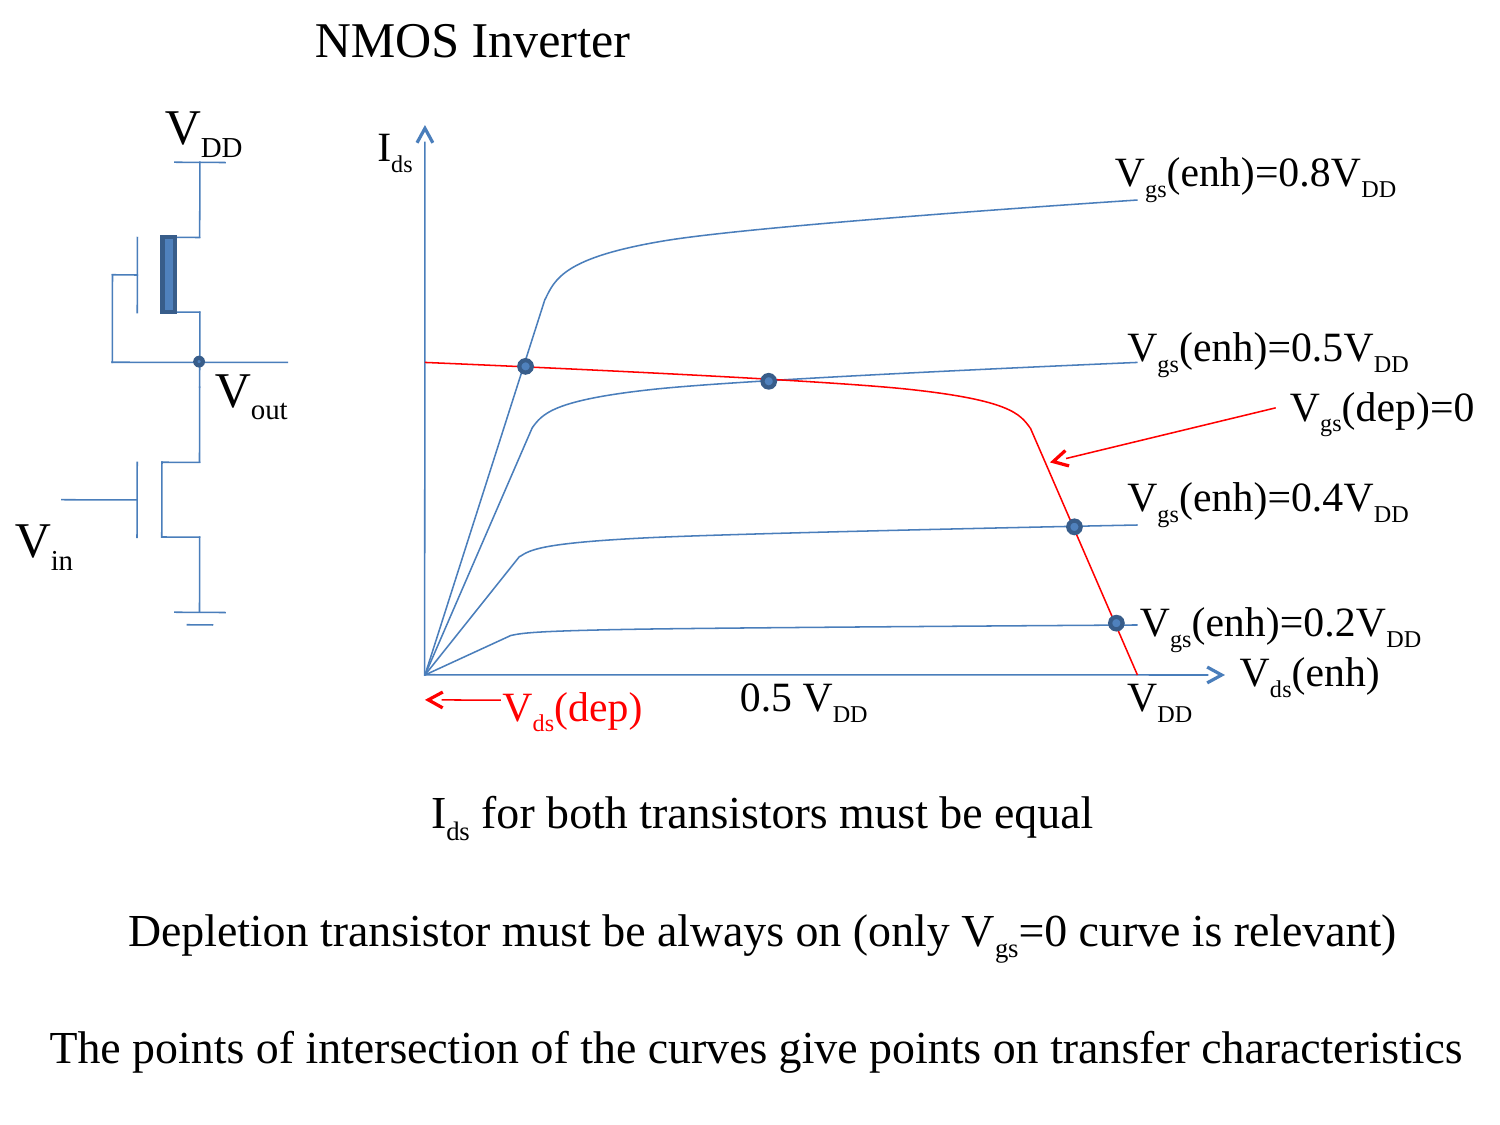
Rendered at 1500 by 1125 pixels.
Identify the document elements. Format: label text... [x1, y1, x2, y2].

text_box [519, 360, 532, 373]
text_box Vgs(dep)=0 [1274, 371, 1500, 445]
text_box Vgs(enh)=0.2VDD [1125, 587, 1500, 660]
text_box Ids for both transistors must be equal Depletion transistor must be always on (only Vgs=0 curve is relevant) The points of intersection of the curves give points on transfer characteristics [24, 774, 1500, 1081]
text_box [762, 375, 775, 388]
text_box Vgs(enh)=0.8VDD [1100, 137, 1476, 210]
text_box Vds(enh) [1224, 637, 1426, 710]
text_box Vds(dep) [487, 671, 688, 745]
text_box Vgs(enh)=0.4VDD [1112, 462, 1488, 535]
text_box NMOS Inverter [300, 0, 1038, 76]
text_box Vin [0, 499, 163, 584]
text_box [1110, 616, 1123, 630]
text_box VDD [1112, 662, 1238, 735]
text_box 0.5 VDD [724, 662, 901, 735]
text_box Ids [362, 112, 438, 185]
text_box [162, 237, 175, 313]
text_box VDD [150, 87, 313, 171]
text_box [1068, 520, 1081, 534]
text_box Vout [199, 349, 363, 434]
text_box Vgs(enh)=0.5VDD [1112, 312, 1488, 385]
